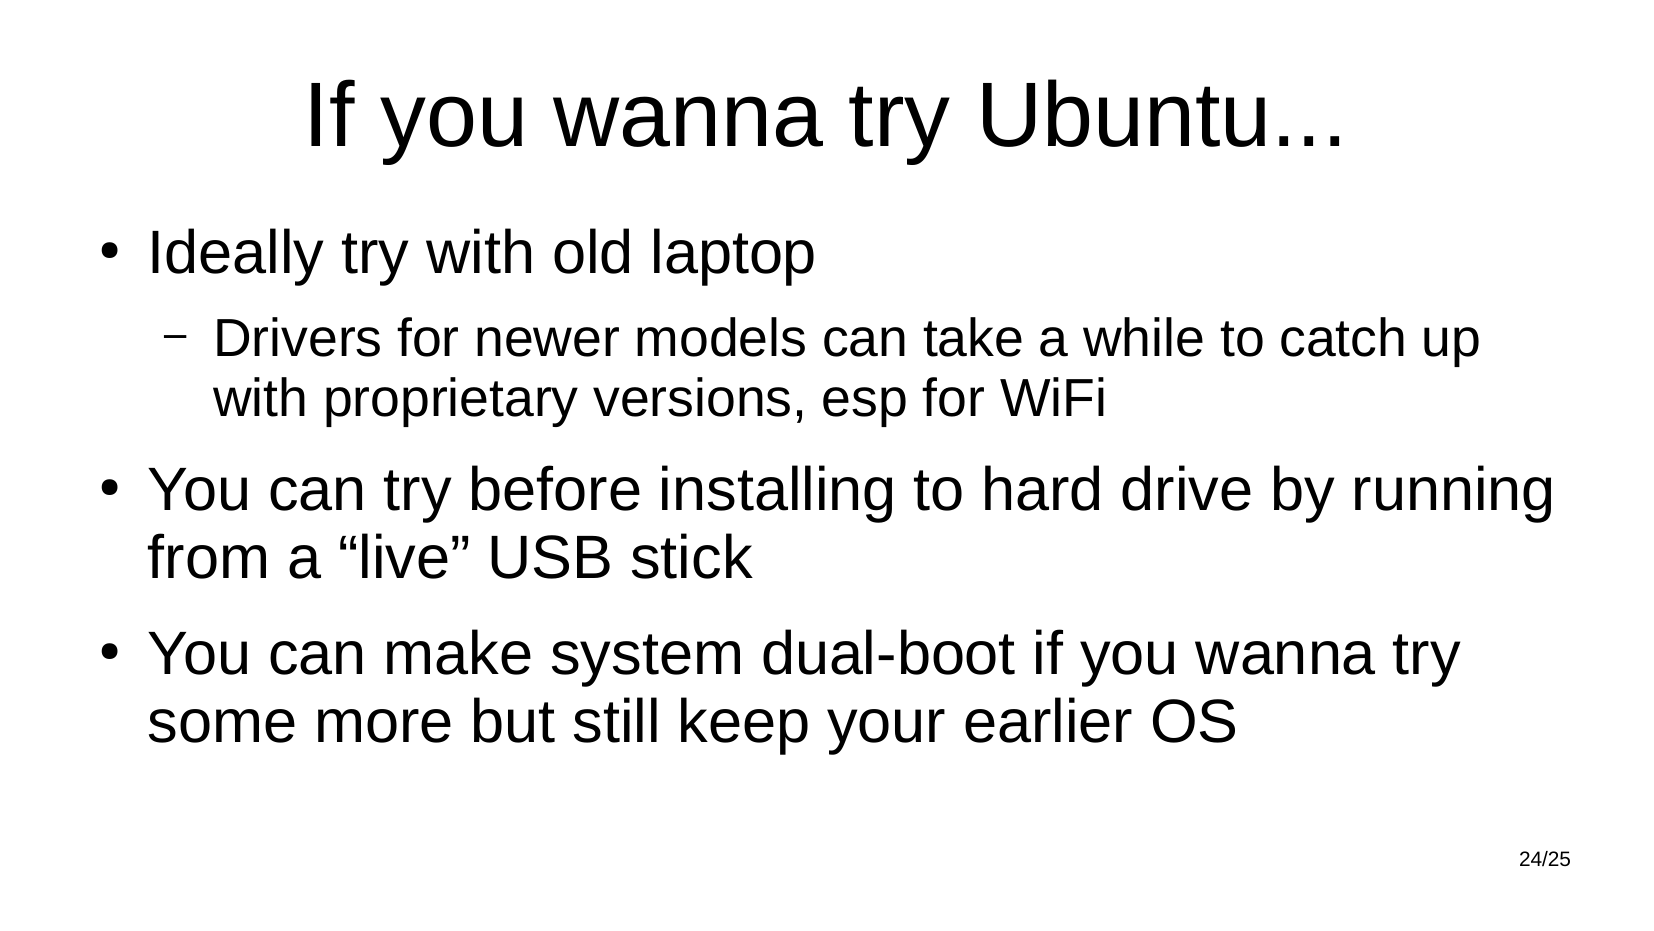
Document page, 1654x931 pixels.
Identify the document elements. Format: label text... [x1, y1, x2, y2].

title If you wanna try Ubuntu... [82, 37, 1571, 193]
list Ideally try with old laptop Drivers for newer models can take a while to catch up with proprietary versions, esp for WiFi You can try before installing to hard drive by running from a “live” USB stick You can make system dual-boot if you wanna try some more but still keep your earlier OS [82, 217, 1571, 758]
